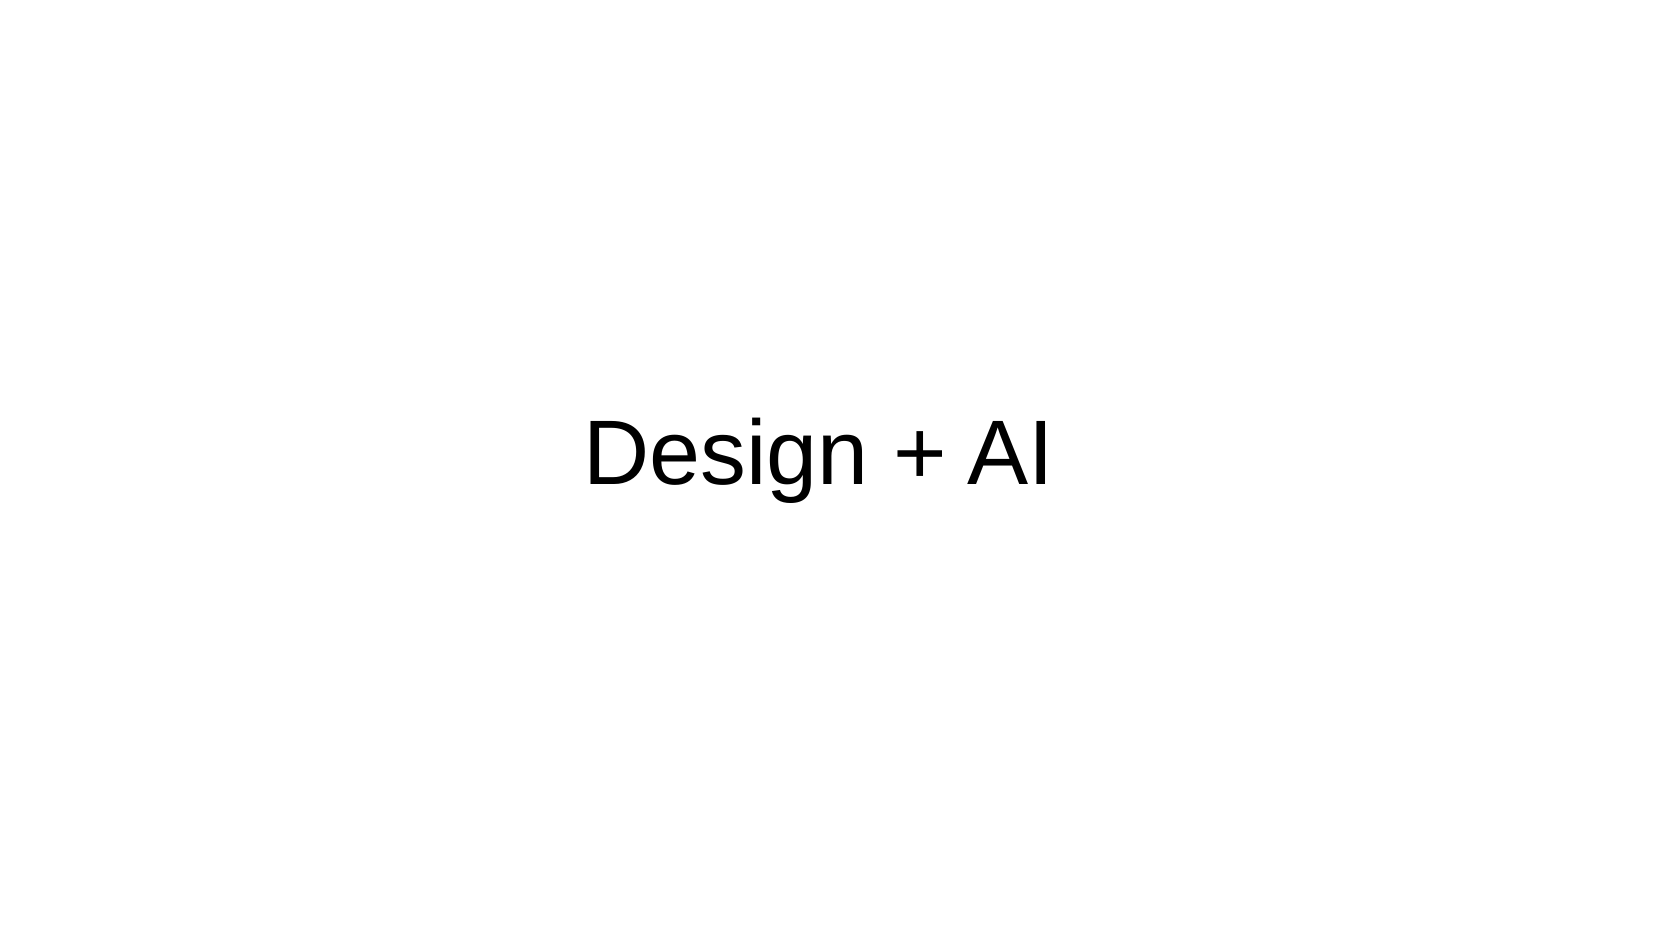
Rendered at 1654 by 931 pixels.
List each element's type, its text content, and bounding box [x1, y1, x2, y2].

title Design + AI [75, 375, 1564, 531]
